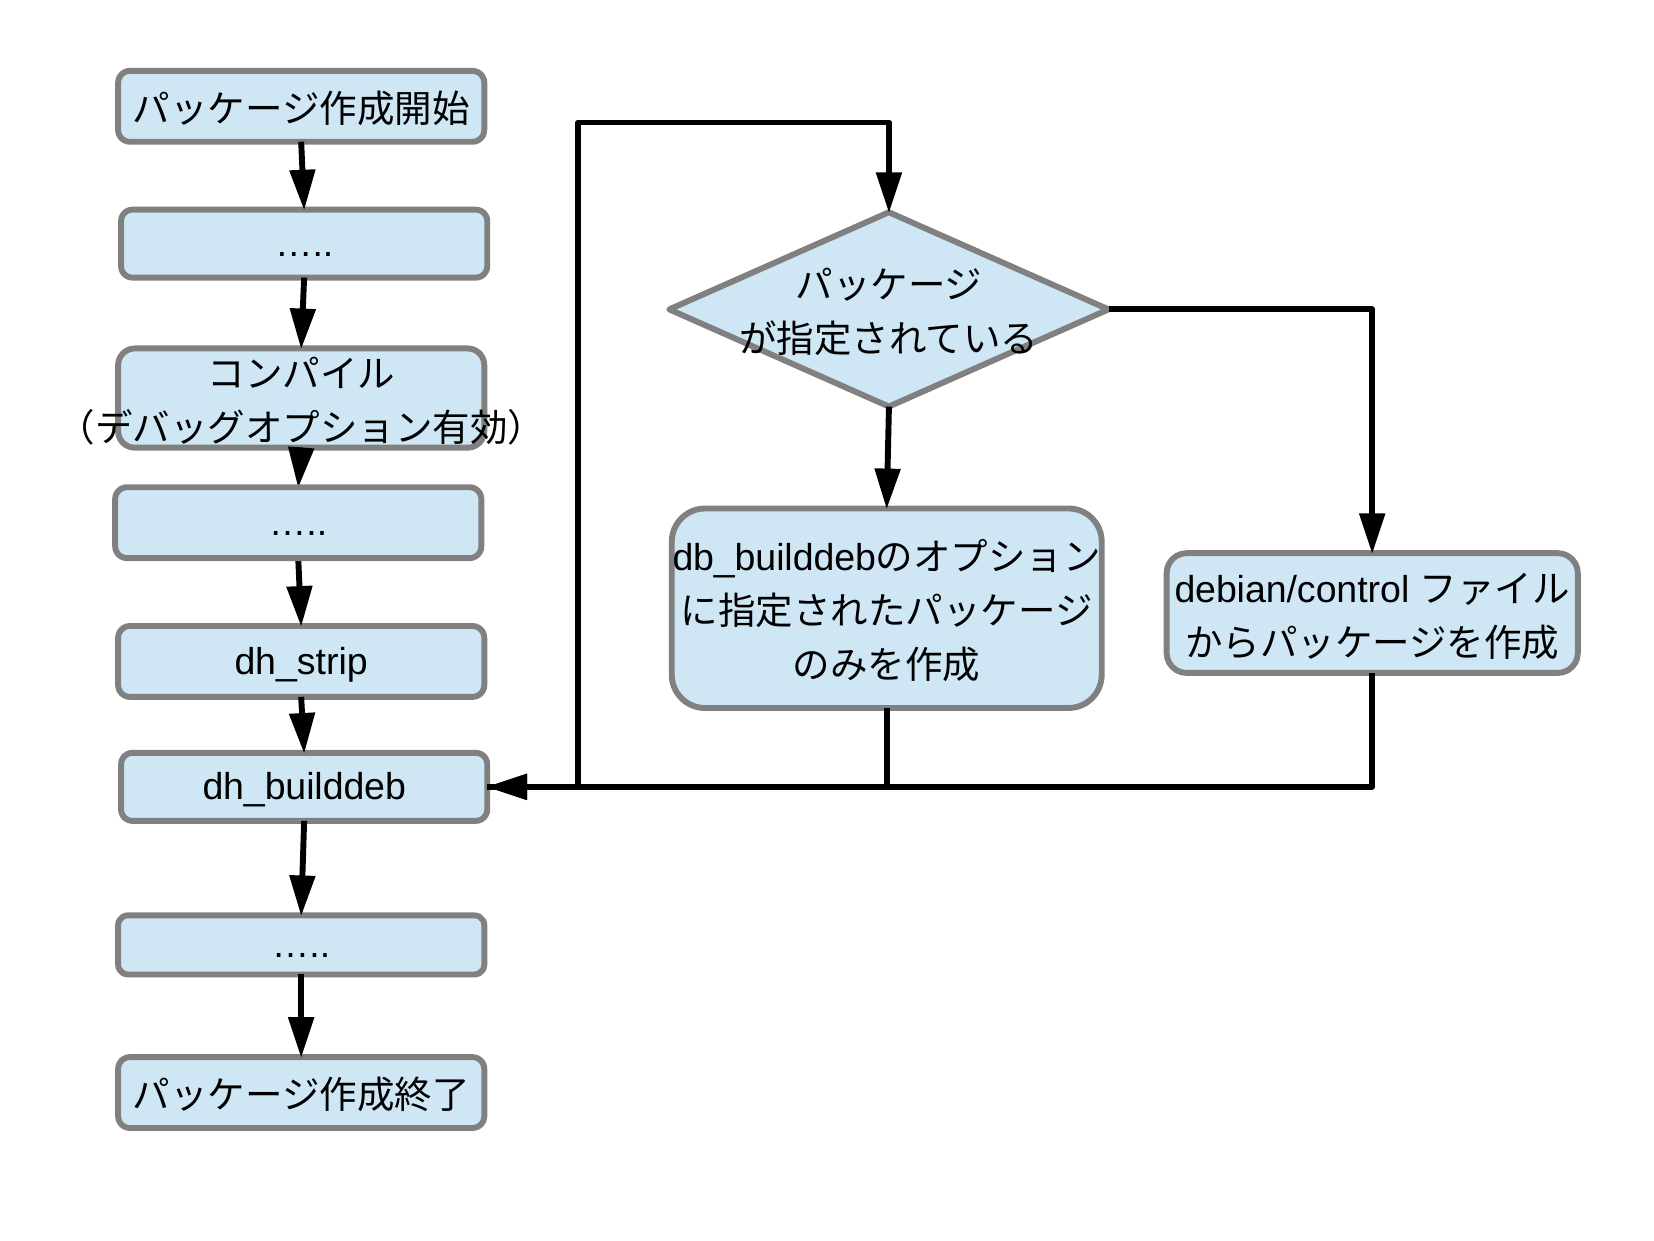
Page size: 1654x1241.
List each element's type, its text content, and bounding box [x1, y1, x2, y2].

text_box dh_builddeb [121, 752, 488, 821]
text_box コンパイル （デバッグオプション有効） [118, 348, 485, 448]
text_box db_builddebのオプション に指定されたパッケージ のみを作成 [671, 508, 1102, 709]
text_box debian/control ファイル からパッケージを作成 [1166, 553, 1578, 673]
text_box パッケージ作成終了 [118, 1057, 485, 1129]
text_box ….. [121, 209, 488, 278]
text_box パッケージ作成開始 [118, 70, 485, 142]
text_box パッケージ が指定されている [669, 212, 1109, 406]
text_box dh_strip [118, 625, 485, 697]
text_box ….. [115, 487, 482, 559]
text_box ….. [118, 915, 485, 975]
